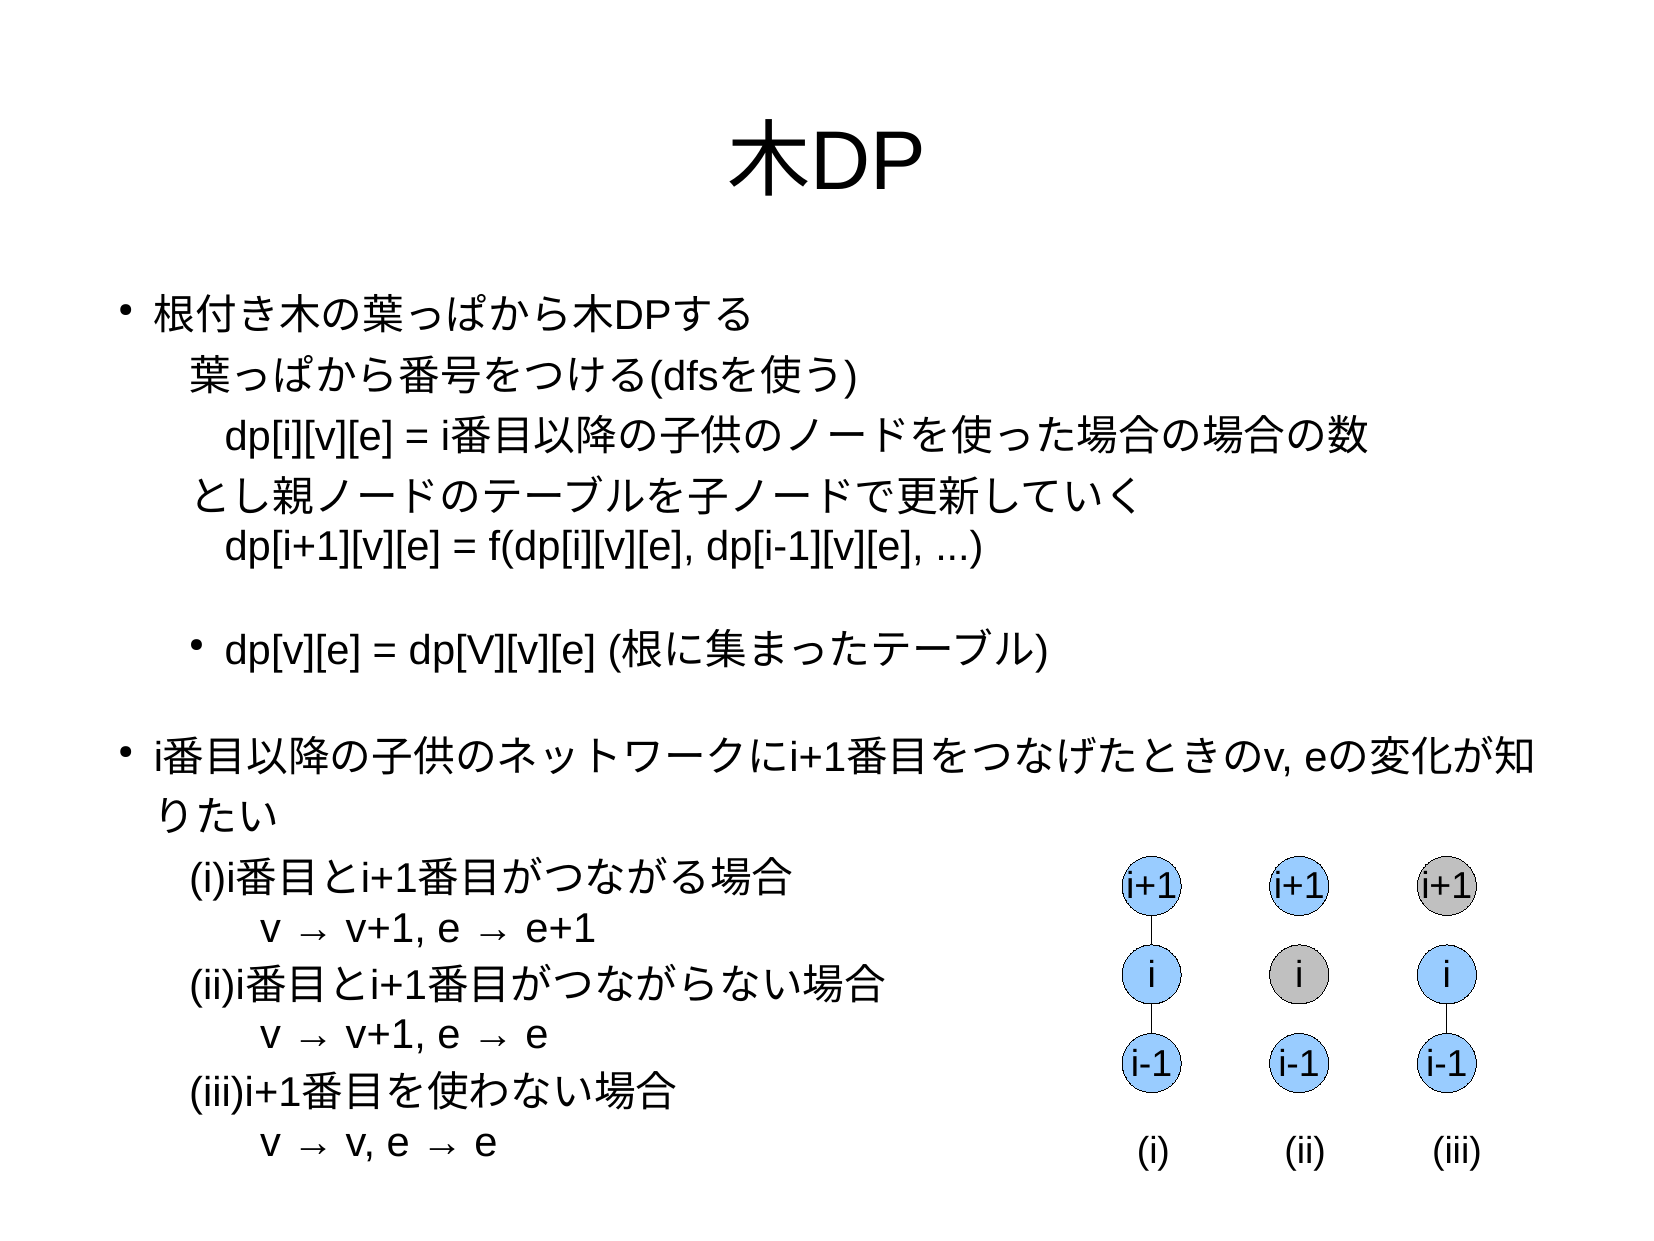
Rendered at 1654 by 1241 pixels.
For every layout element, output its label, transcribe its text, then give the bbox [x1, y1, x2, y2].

text_box i-1 [1269, 1033, 1329, 1093]
text_box i+1 [1269, 856, 1329, 916]
text_box i [1417, 944, 1477, 1004]
text_box i-1 [1417, 1033, 1477, 1093]
text_box i [1269, 944, 1329, 1004]
text_box (iii) [1417, 1122, 1506, 1179]
text_box i-1 [1122, 1033, 1182, 1093]
text_box (i) [1122, 1122, 1211, 1179]
text_box i+1 [1417, 856, 1477, 916]
text_box 根付き木の葉っぱから木DPする 葉っぱから番号をつける(dfsを使う) dp[i][v][e] = i番目以降の子供のノードを使った場合の場合の数 とし親ノードのテーブルを子ノードで更新していく dp[i+1][v][e] = f(dp[i][v][e], dp[i-1][v][e], ...) dp[v][e] = dp[V][v][e] (根に集まったテーブル) i番目以降の子供のネットワークにi+1番目をつなげたときのv, eの変化が知りたい (i)i番目とi+1番目がつながる場合 v → v+1, e → e+1 (ii)i番目とi+1番目がつながらない場合 v → v+1, e → e (iii)i+1番目を使わない場合 v → v, e → e [82, 290, 1571, 1109]
text_box (ii) [1269, 1122, 1359, 1179]
text_box i [1122, 944, 1182, 1004]
text_box i+1 [1122, 856, 1182, 916]
title 木DP [82, 49, 1571, 257]
